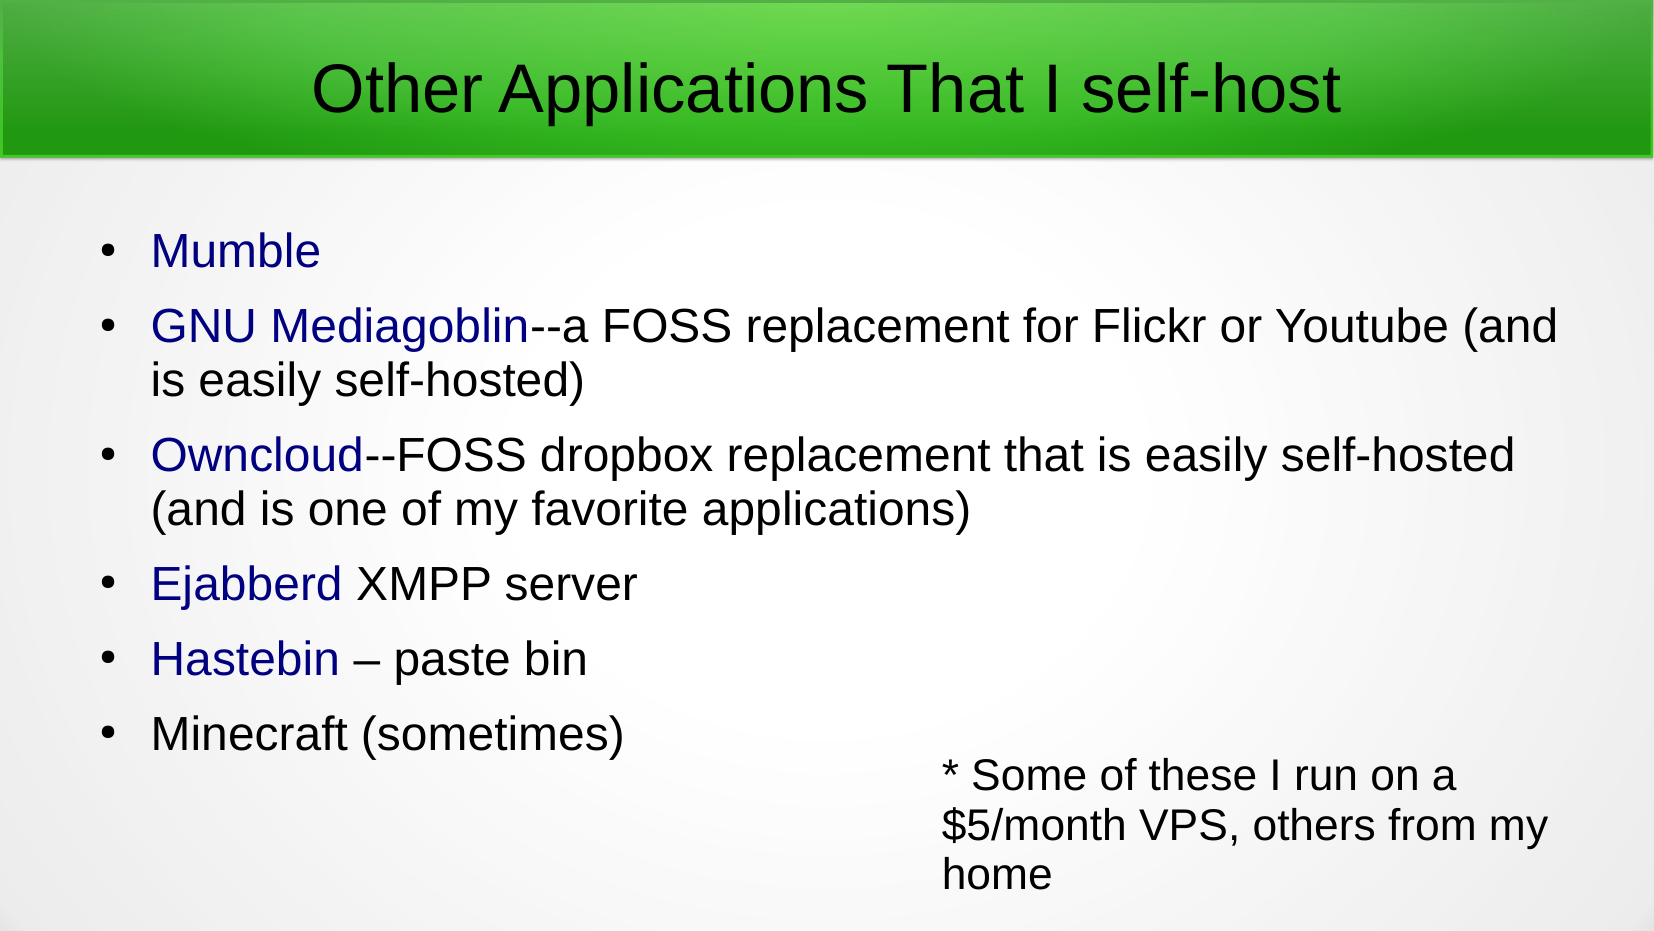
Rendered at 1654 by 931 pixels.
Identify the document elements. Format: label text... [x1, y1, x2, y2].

list Mumble GNU Mediagoblin--a FOSS replacement for Flickr or Youtube (and is easily self-hosted) Owncloud--FOSS dropbox replacement that is easily self-hosted (and is one of my favorite applications) Ejabberd XMPP server Hastebin – paste bin Minecraft (sometimes) [82, 224, 1572, 764]
list * Some of these I run on a $5/month VPS, others from my home [878, 750, 1606, 901]
title Other Applications That I self-host [82, 35, 1571, 142]
